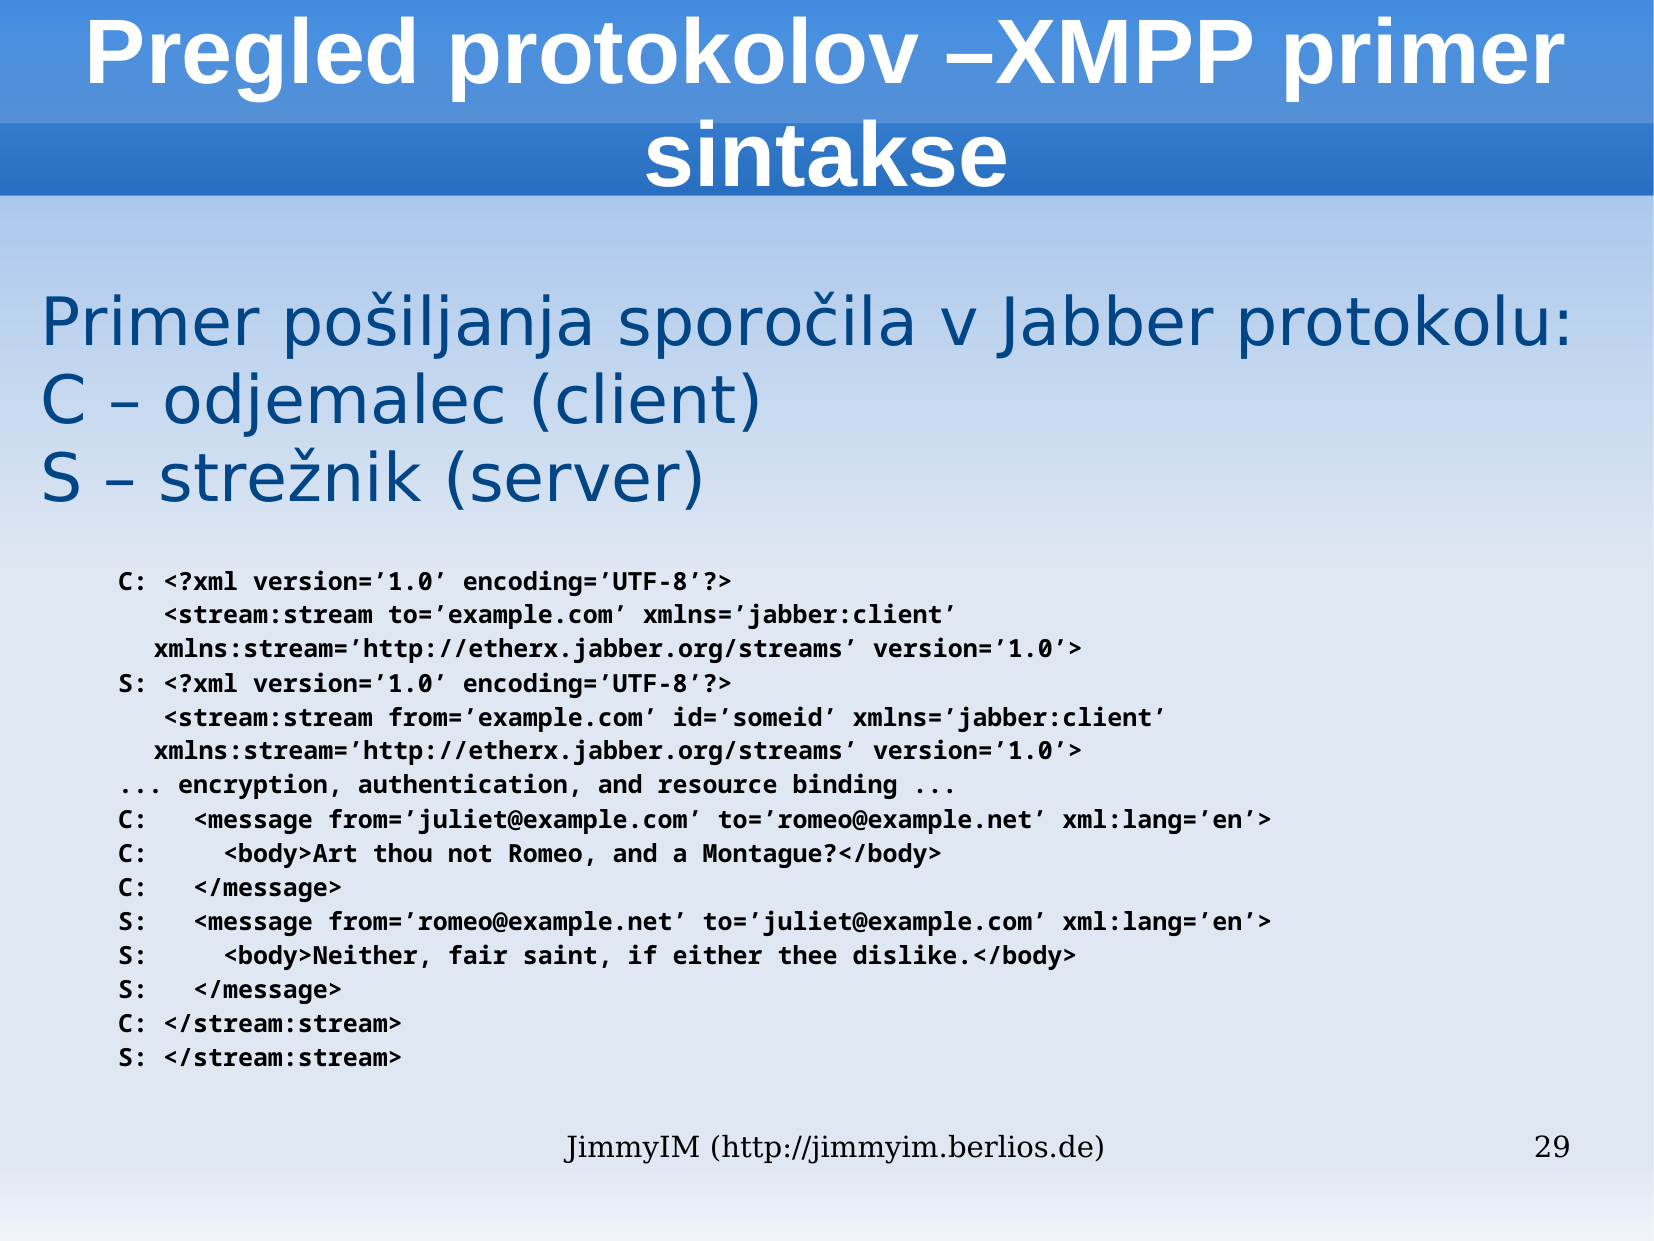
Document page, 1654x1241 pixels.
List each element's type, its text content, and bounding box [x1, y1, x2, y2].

subtitle C: <?xml version=’1.0’ encoding=’UTF-8’?> <stream:stream to=’example.com’ xmlns=’jabber:client’ xmlns:stream=’http://etherx.jabber.org/streams’ version=’1.0’> S: <?xml version=’1.0’ encoding=’UTF-8’?> <stream:stream from=’example.com’ id=’someid’ xmlns=’jabber:client’ xmlns:stream=’http://etherx.jabber.org/streams’ version=’1.0’> ... encryption, authentication, and resource binding ... C: <message from=’juliet@example.com’ to=’romeo@example.net’ xml:lang=’en’> C: <body>Art thou not Romeo, and a Montague?</body> C: </message> S: <message from=’romeo@example.net’ to=’juliet@example.com’ xml:lang=’en’> S: <body>Neither, fair saint, if either thee dislike.</body> S: </message> C: </stream:stream> S: </stream:stream> [82, 525, 1571, 1172]
title Pregled protokolov –XMPP primer sintakse [0, 0, 1654, 208]
picture [0, 208, 1654, 1241]
text_box Primer pošiljanja sporočila v Jabber protokolu: C – odjemalec (client) S – strežnik (server) [25, 276, 1602, 525]
